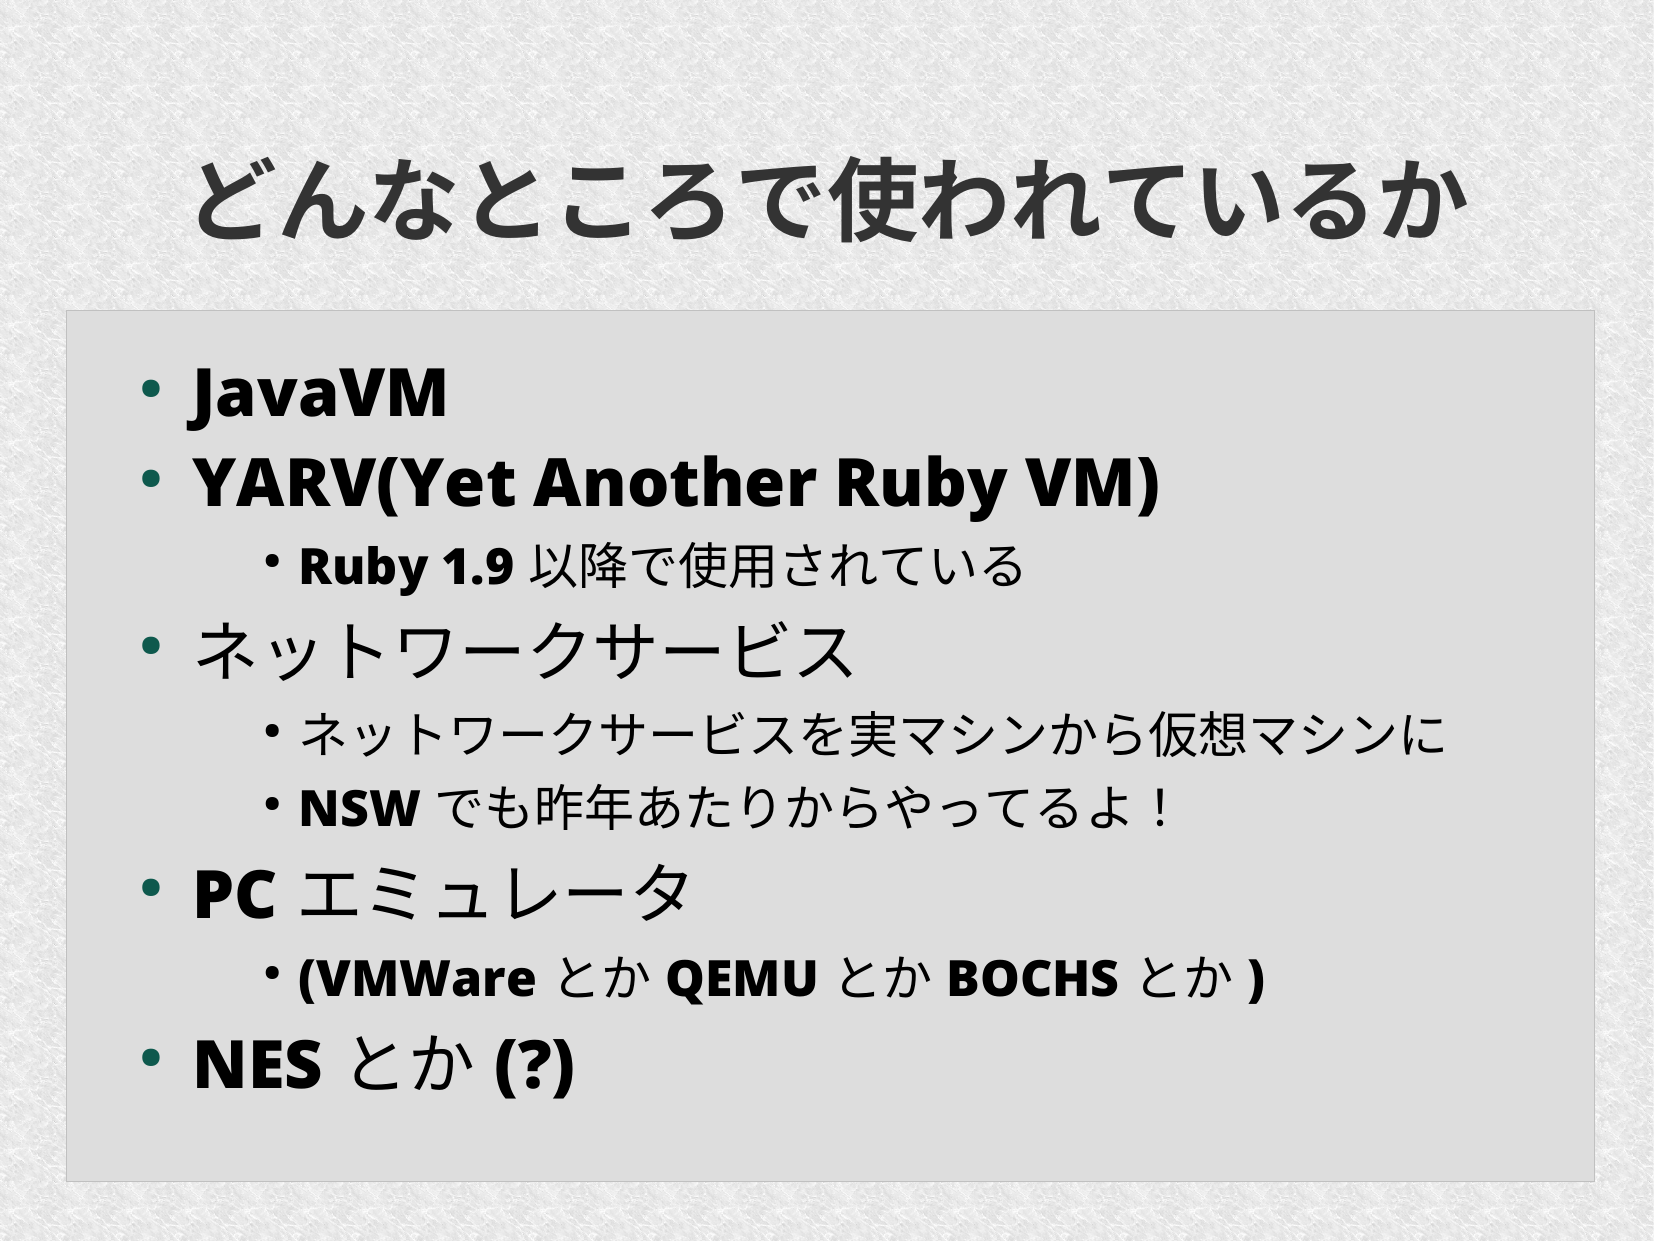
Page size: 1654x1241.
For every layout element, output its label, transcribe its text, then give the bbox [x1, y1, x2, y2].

title どんなところで使われているか [121, 98, 1534, 291]
picture [0, 0, 1654, 1241]
list JavaVM YARV(Yet Another Ruby VM) Ruby 1.9以降で使用されている ネットワークサービス ネットワークサービスを実マシンから仮想マシンに NSWでも昨年あたりからやってるよ！ PCエミュレータ (VMWareとかQEMUとかBOCHSとか) NESとか(?) [121, 344, 1534, 1145]
